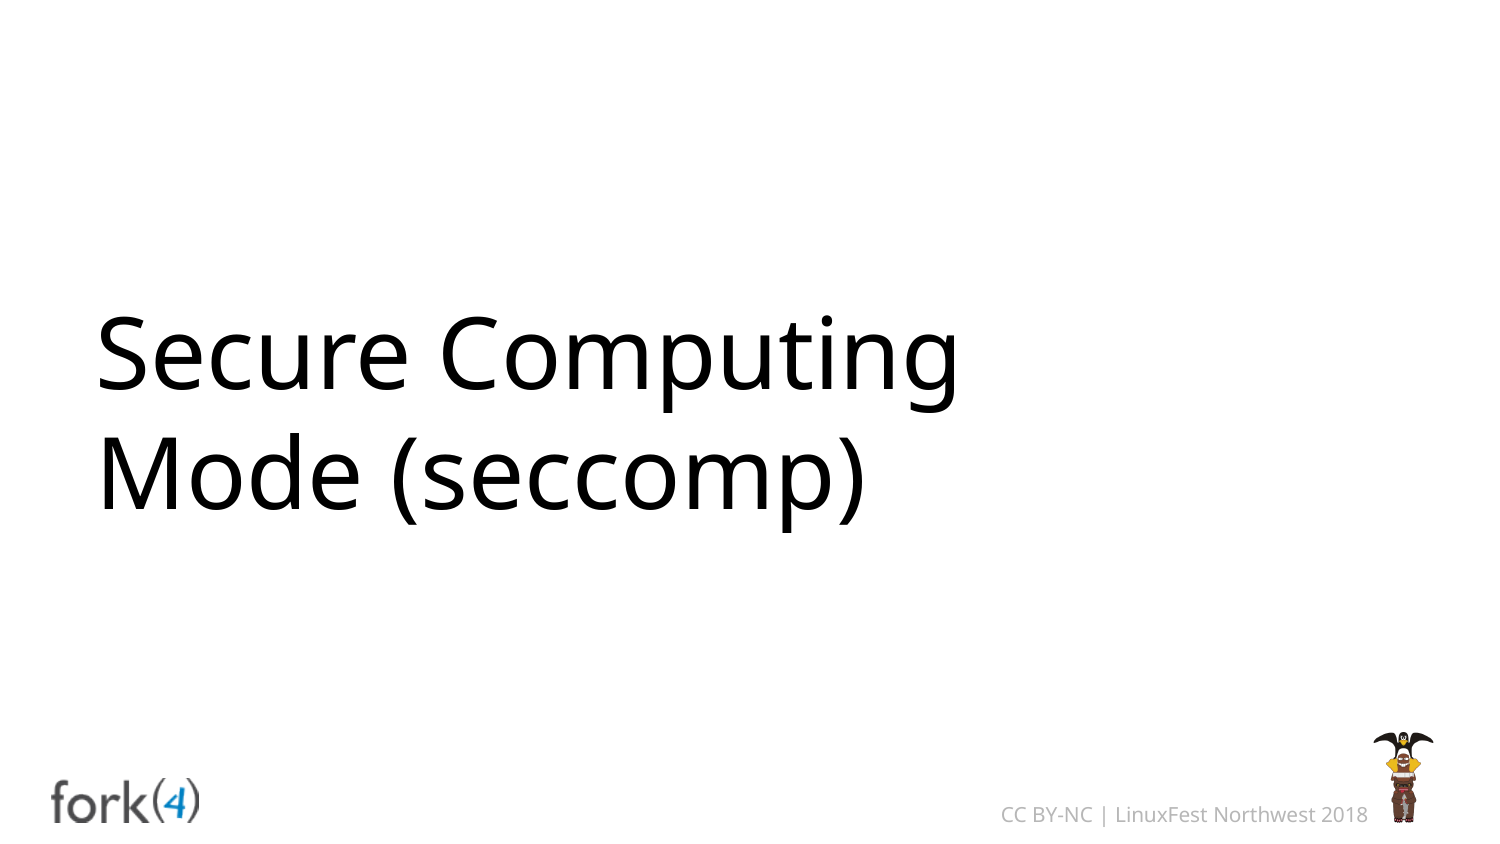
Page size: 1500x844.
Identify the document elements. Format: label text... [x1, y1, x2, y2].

picture [51, 778, 199, 823]
title Secure Computing Mode (seccomp) [80, 73, 1125, 745]
picture [1358, 732, 1449, 823]
